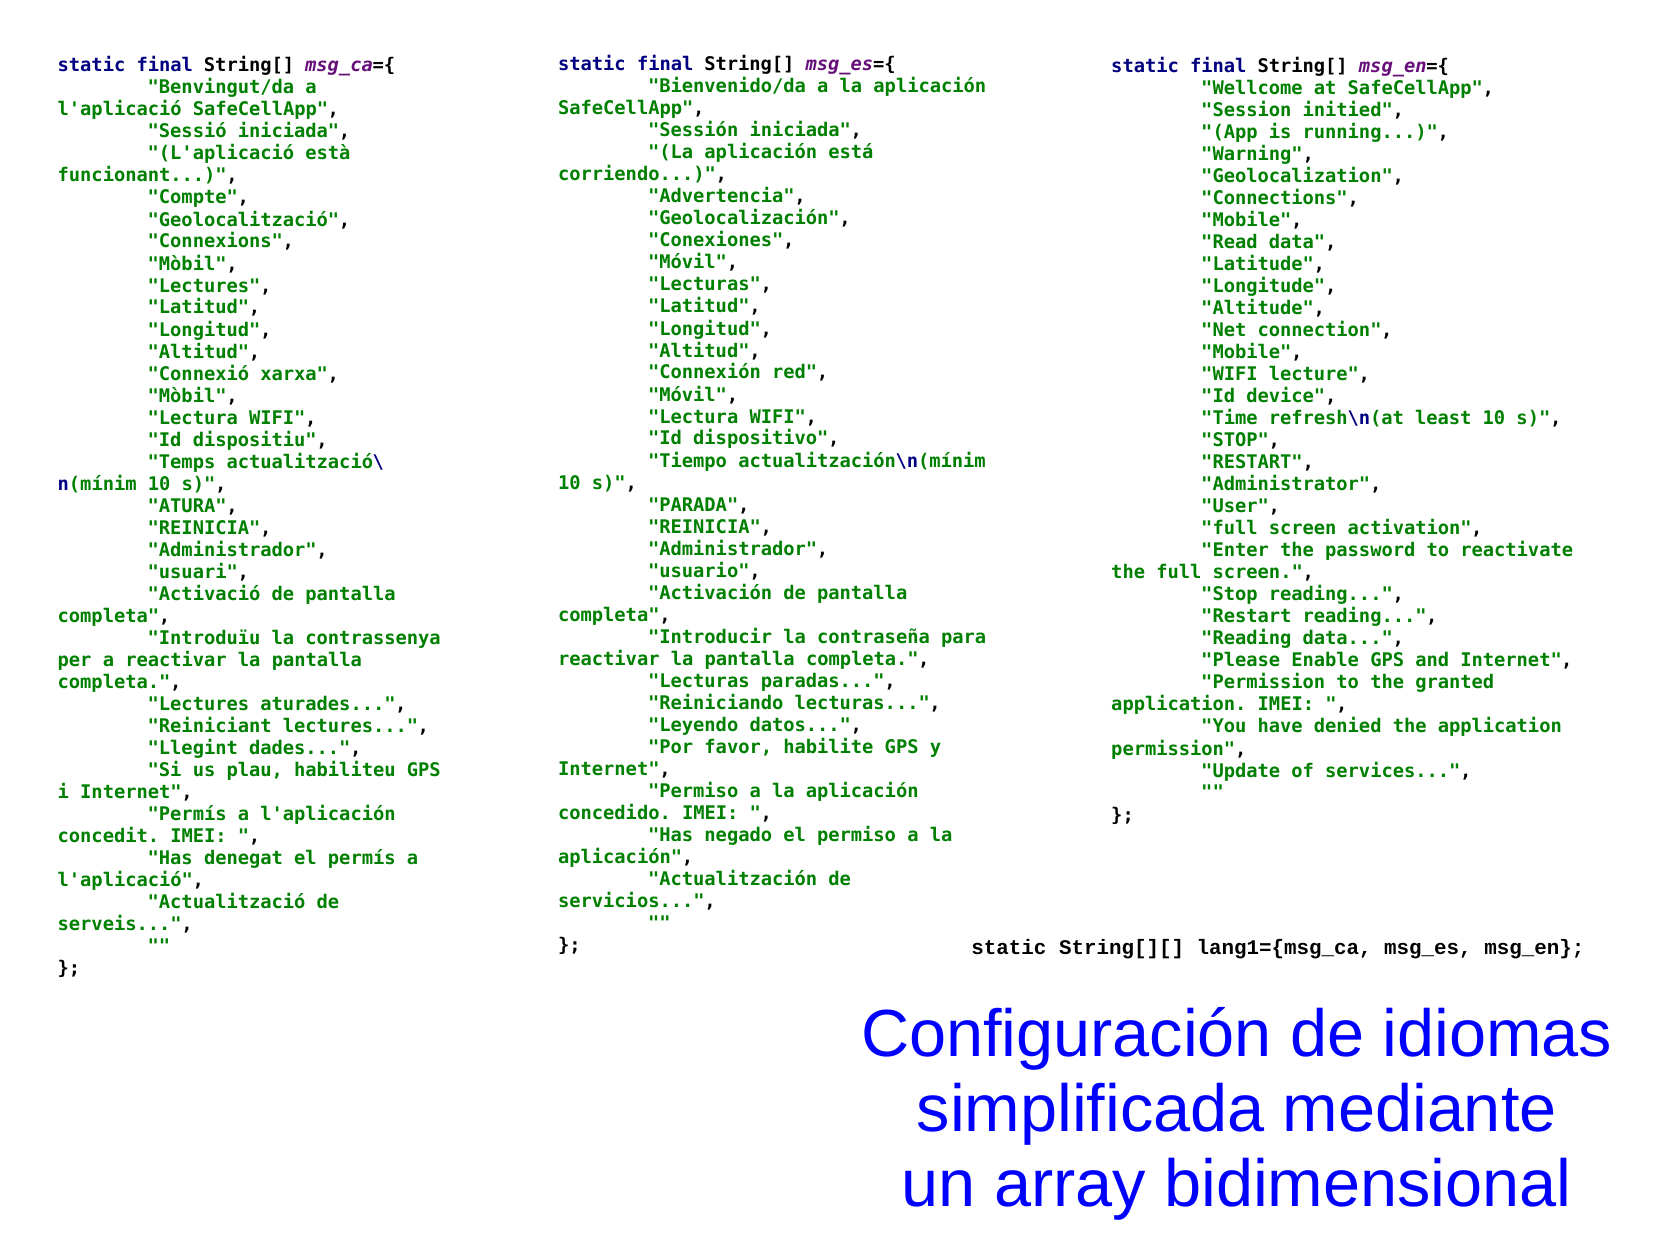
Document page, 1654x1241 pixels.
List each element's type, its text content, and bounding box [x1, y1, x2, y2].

text_box static final String[] msg_es={ "Bienvenido/da a la aplicación SafeCellApp", "Sessión iniciada", "(La aplicación está corriendo...)", "Advertencia", "Geolocalización", "Conexiones", "Móvil", "Lecturas", "Latitud", "Longitud", "Altitud", "Connexión red", "Móvil", "Lectura WIFI", "Id dispositivo", "Tiempo actualitzación\n(mínim 10 s)", "PARADA", "REINICIA", "Administrador", "usuario", "Activación de pantalla completa", "Introducir la contraseña para reactivar la pantalla completa.", "Lecturas paradas...", "Reiniciando lecturas...", "Leyendo datos...", "Por favor, habilite GPS y Internet", "Permiso a la aplicación concedido. IMEI: ", "Has negado el permiso a la aplicación", "Actualitzación de servicios...", "" }; [543, 45, 1016, 964]
text_box static String[][] lang1={msg_ca, msg_es, msg_en}; [956, 930, 1599, 969]
title Configuración de idiomas simplificada mediante un array bidimensional [850, 988, 1642, 1229]
text_box static final String[] msg_ca={ "Benvingut/da a l'aplicació SafeCellApp", "Sessió iniciada", "(L'aplicació està funcionant...)", "Compte", "Geolocalització", "Connexions", "Mòbil", "Lectures", "Latitud", "Longitud", "Altitud", "Connexió xarxa", "Mòbil", "Lectura WIFI", "Id dispositiu", "Temps actualització\n(mínim 10 s)", "ATURA", "REINICIA", "Administrador", "usuari", "Activació de pantalla completa", "Introduïu la contrassenya per a reactivar la pantalla completa.", "Lectures aturades...", "Reiniciant lectures...", "Llegint dades...", "Si us plau, habiliteu GPS i Internet", "Permís a l'aplicación concedit. IMEI: ", "Has denegat el permís a l'aplicació", "Actualització de serveis...", "" }; [42, 46, 461, 1009]
text_box static final String[] msg_en={ "Wellcome at SafeCellApp", "Session initied", "(App is running...)", "Warning", "Geolocalization", "Connections", "Mobile", "Read data", "Latitude", "Longitude", "Altitude", "Net connection", "Mobile", "WIFI lecture", "Id device", "Time refresh\n(at least 10 s)", "STOP", "RESTART", "Administrator", "User", "full screen activation", "Enter the password to reactivate the full screen.", "Stop reading...", "Restart reading...", "Reading data...", "Please Enable GPS and Internet", "Permission to the granted application. IMEI: ", "You have denied the application permission", "Update of services...", "" }; [1096, 47, 1629, 856]
